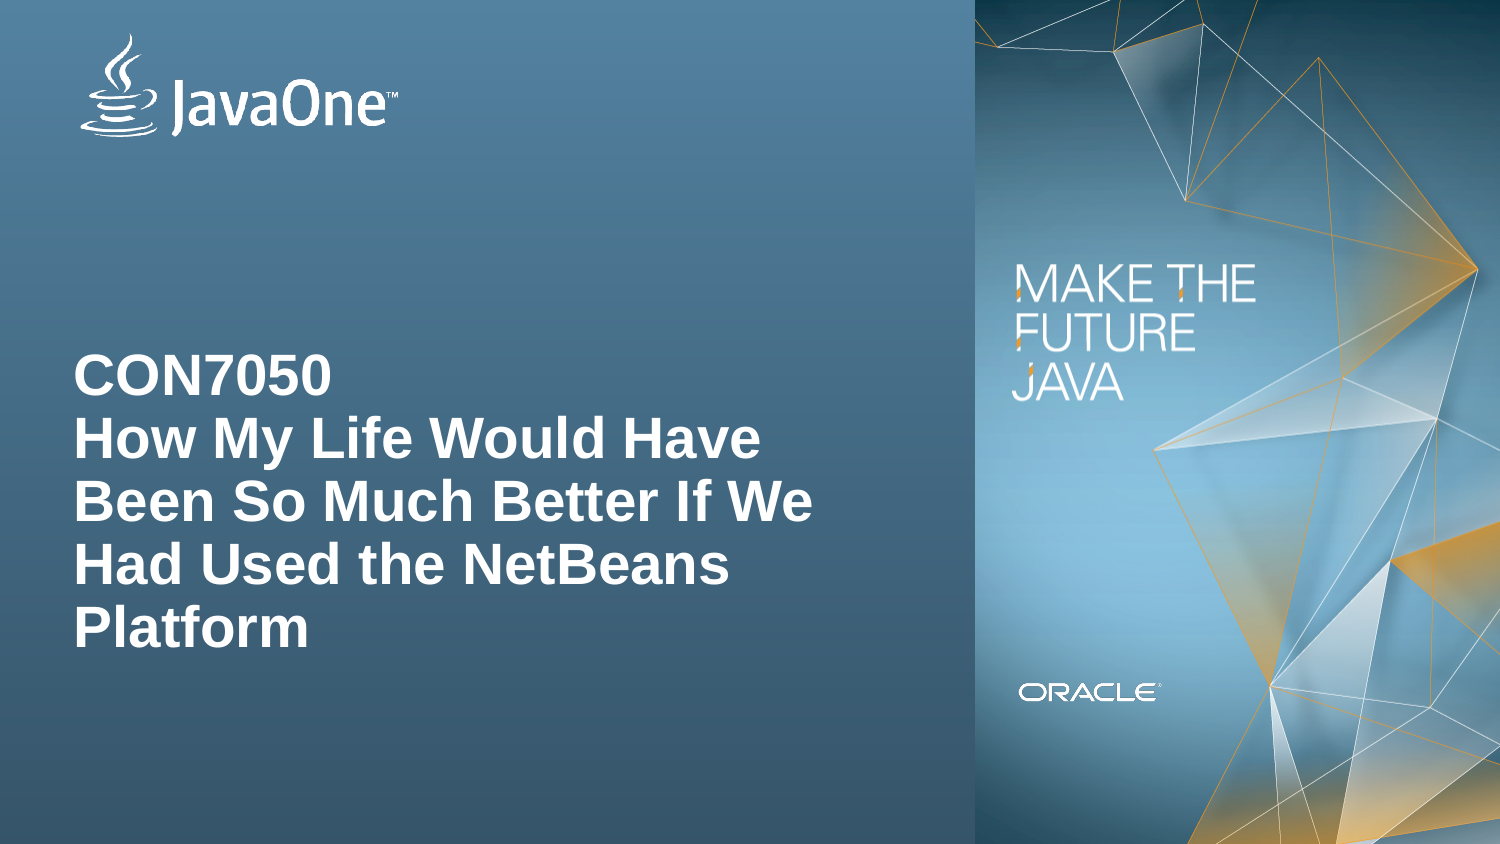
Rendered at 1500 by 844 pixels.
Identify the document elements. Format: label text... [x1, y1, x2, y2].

title CON7050 How My Life Would Have Been So Much Better If We Had Used the NetBeans Platform [74, 210, 899, 661]
picture [975, 0, 1500, 844]
picture [47, 0, 431, 170]
